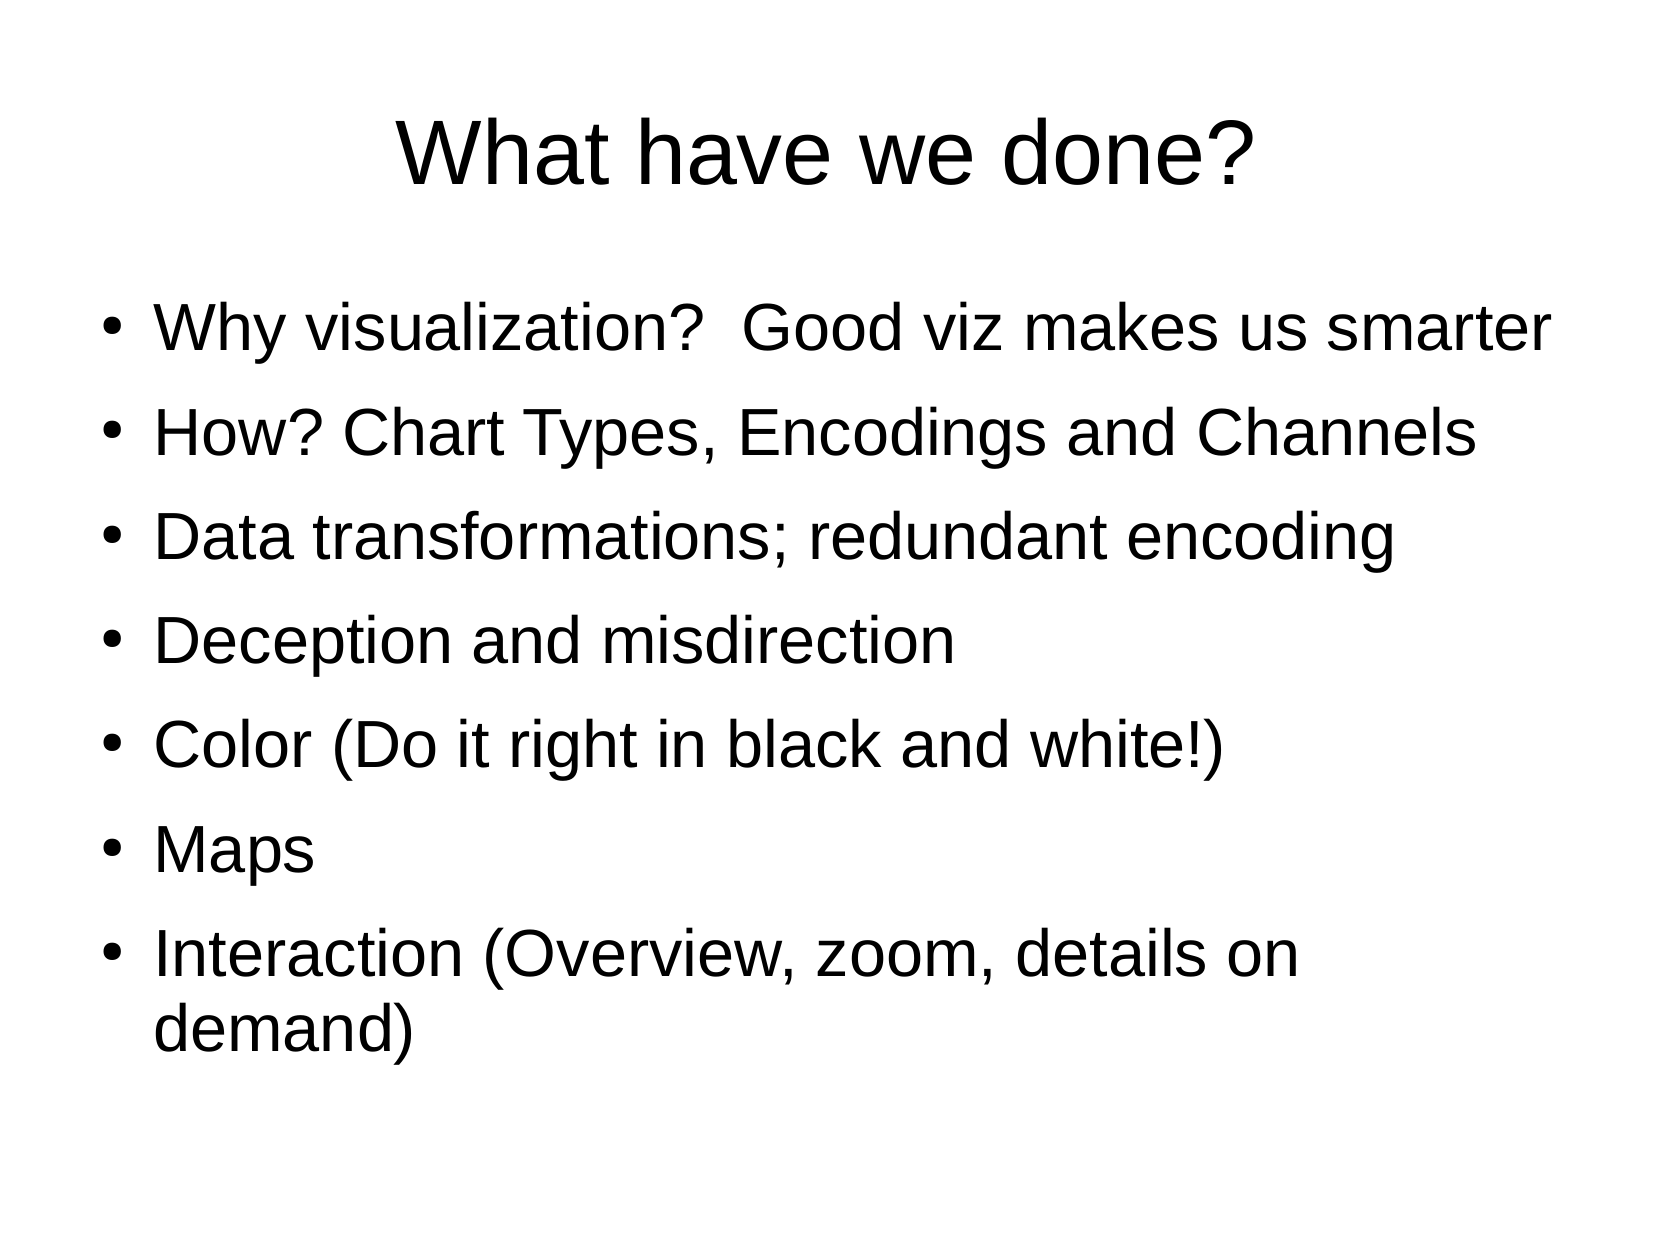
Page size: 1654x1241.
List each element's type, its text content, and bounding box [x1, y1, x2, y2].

list Why visualization? Good viz makes us smarter How? Chart Types, Encodings and Channels Data transformations; redundant encoding Deception and misdirection Color (Do it right in black and white!) Maps Interaction (Overview, zoom, details on demand) [82, 290, 1571, 1166]
title What have we done? [82, 49, 1571, 257]
